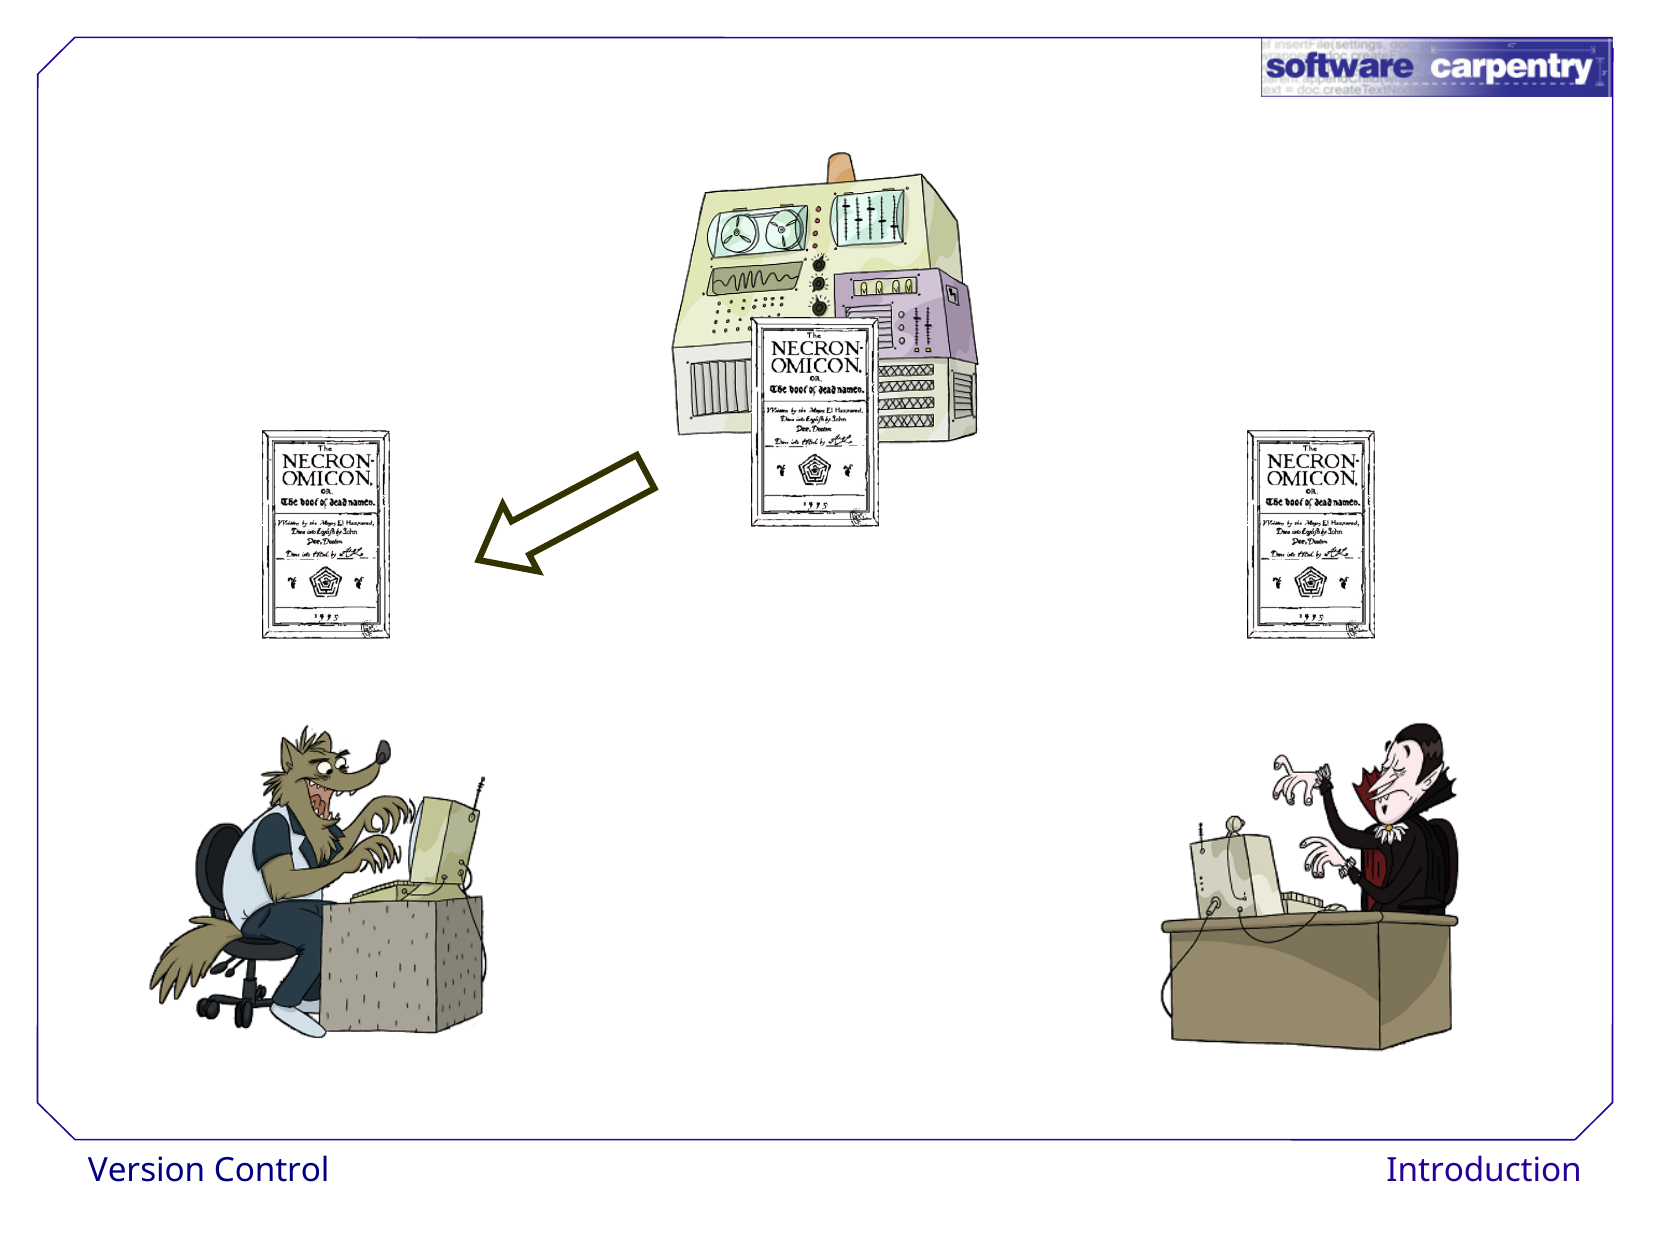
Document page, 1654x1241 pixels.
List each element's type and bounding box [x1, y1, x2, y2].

picture [1261, 39, 1613, 97]
picture [637, 119, 1020, 527]
picture [1148, 695, 1474, 1067]
picture [137, 705, 516, 1069]
picture [262, 430, 390, 640]
picture [1247, 430, 1375, 640]
